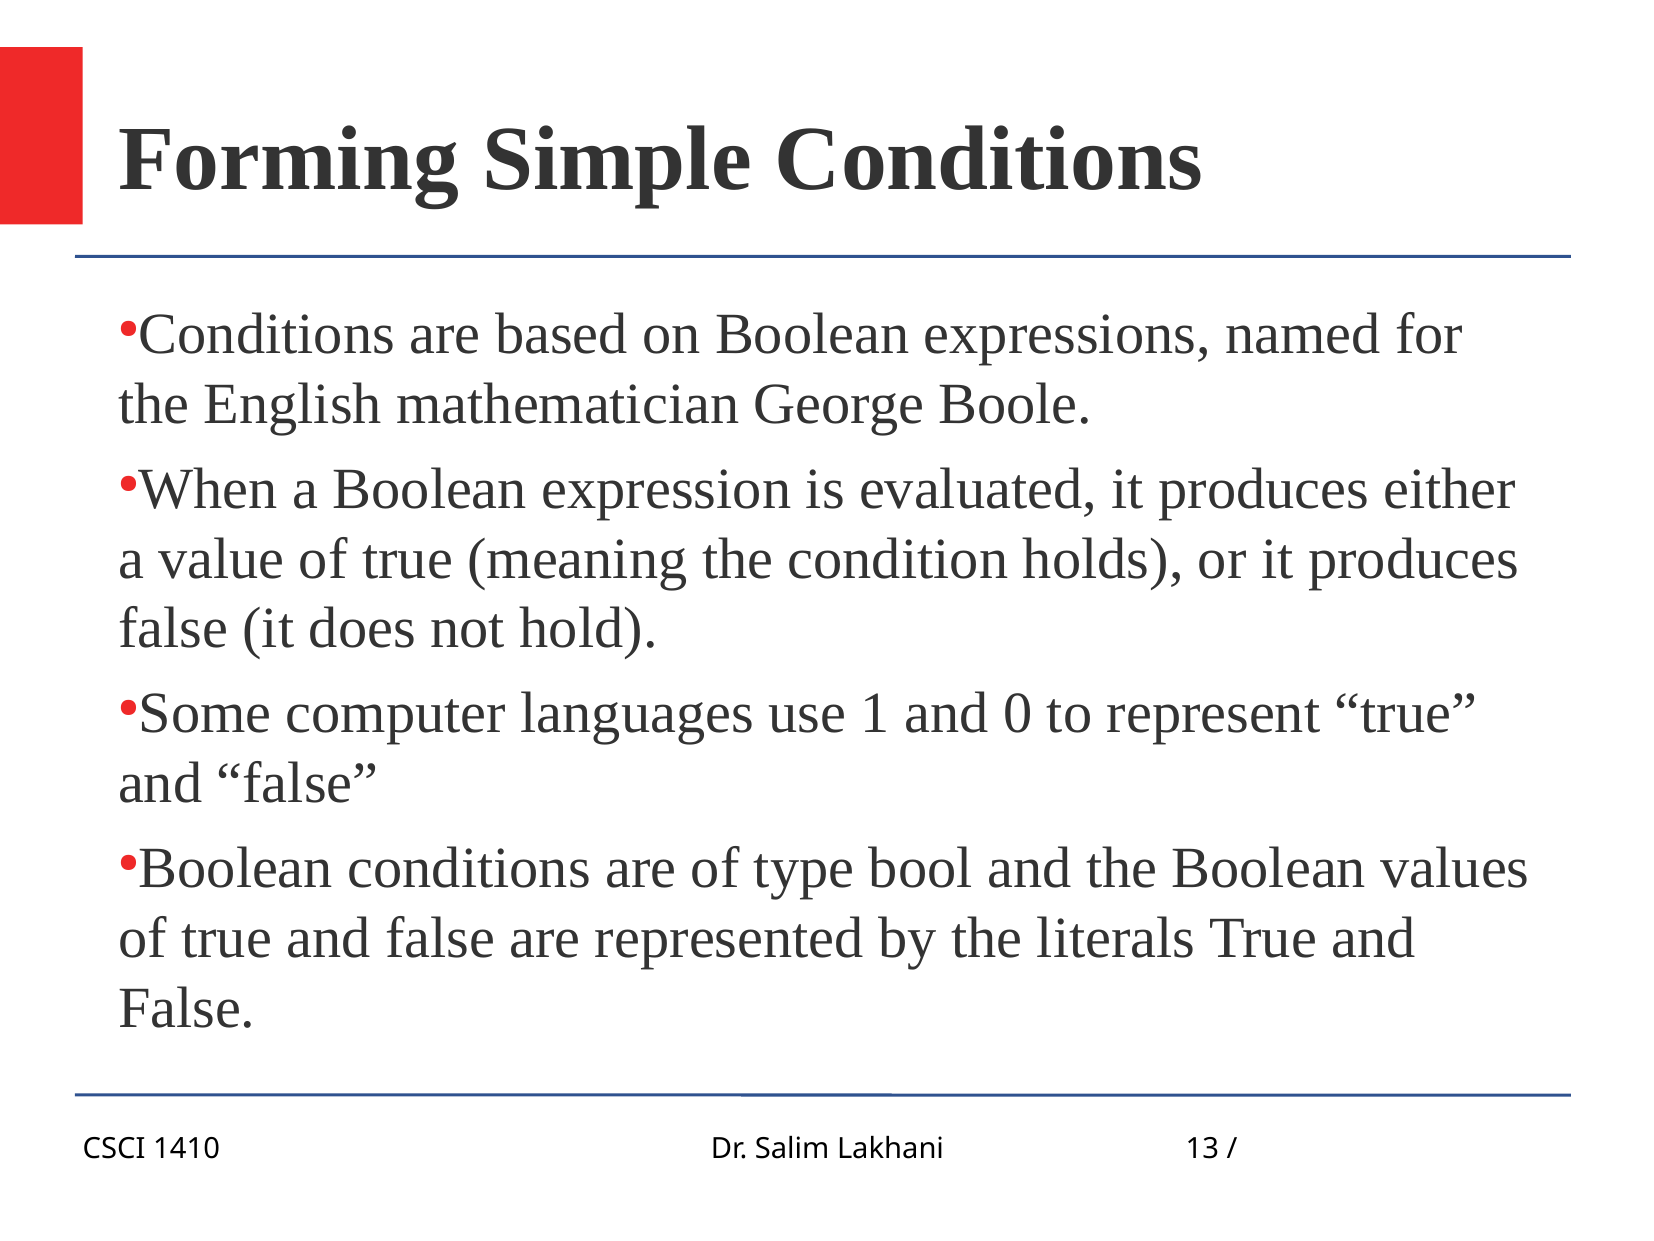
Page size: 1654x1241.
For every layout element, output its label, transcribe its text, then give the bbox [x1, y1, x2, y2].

list Conditions are based on Boolean expressions, named for the English mathematician George Boole. When a Boolean expression is evaluated, it produces either a value of true (meaning the condition holds), or it produces false (it does not hold). Some computer languages use 1 and 0 to represent “true” and “false” Boolean conditions are of type bool and the Boolean values of true and false are represented by the literals True and False. [118, 295, 1536, 1080]
text_box CSCI 1410 [82, 1129, 468, 1216]
text_box Dr. Salim Lakhani [565, 1129, 1090, 1216]
title Forming Simple Conditions [118, 49, 1571, 257]
text_box / [1185, 1129, 1571, 1216]
